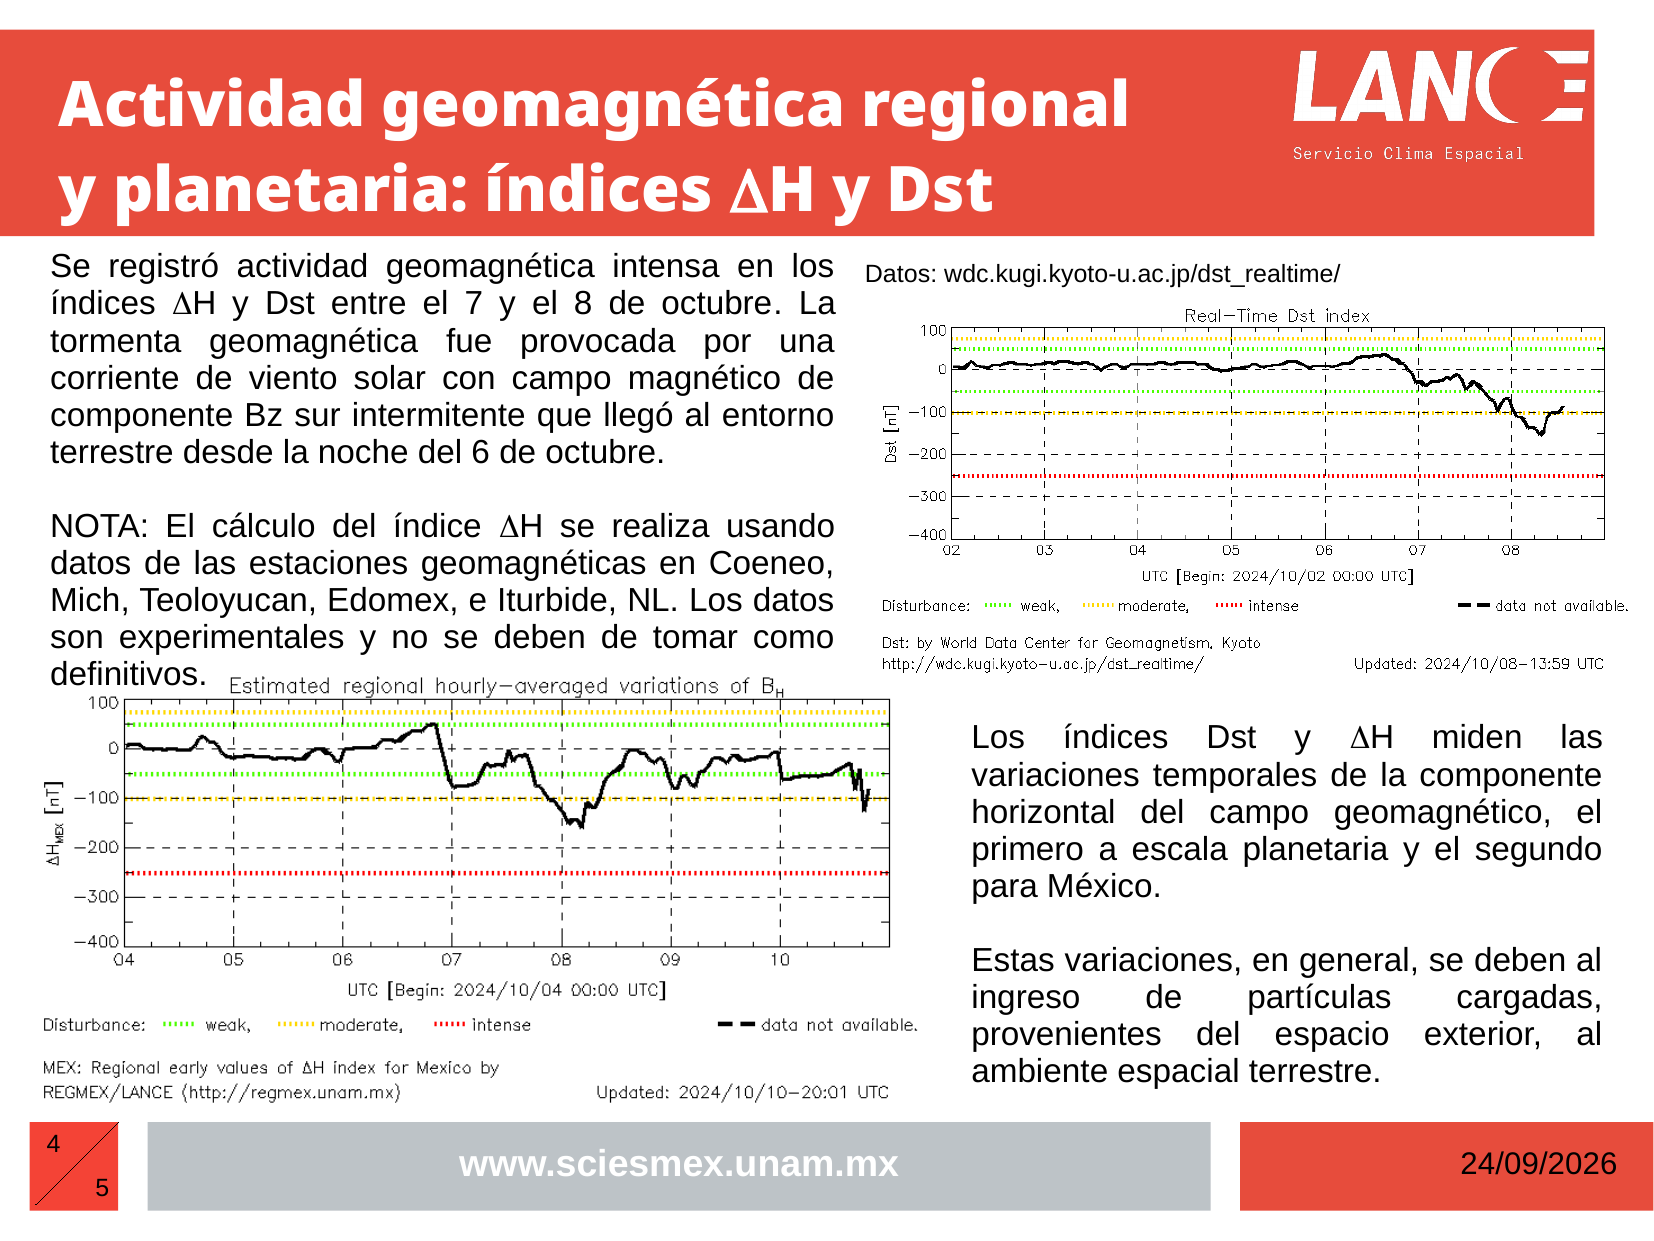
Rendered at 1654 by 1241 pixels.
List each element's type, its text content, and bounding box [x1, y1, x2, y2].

text_box Los índices Dst y DH miden las variaciones temporales de la componente horizontal del campo geomagnético, el primero a escala planetaria y el segundo para México. Estas variaciones, en general, se deben al ingreso de partículas cargadas, provenientes del espacio exterior, al ambiente espacial terrestre. [956, 711, 1619, 1097]
title Actividad geomagnética regional y planetaria: índices DH y Dst [59, 59, 1312, 207]
text_box Datos: wdc.kugi.kyoto-u.ac.jp/dst_realtime/ [851, 252, 1371, 296]
text_box Se registró actividad geomagnética intensa en los índices DH y Dst entre el 7 y el 8 de octubre. La tormenta geomagnética fue provocada por una corriente de viento solar con campo magnético de componente Bz sur intermitente que llegó al entorno terrestre desde la noche del 6 de octubre. NOTA: El cálculo del índice DH se realiza usando datos de las estaciones geomagnéticas en Coeneo, Mich, Teoloyucan, Edomex, e Iturbide, NL. Los datos son experimentales y no se deben de tomar como definitivos. [35, 240, 851, 768]
text_box 10/10/2024 [1424, 1122, 1654, 1205]
picture [1293, 47, 1589, 162]
text_box <número> [31, 1122, 176, 1170]
picture [34, 289, 1642, 1105]
text_box www.sciesmex.unam.mx [153, 1122, 1205, 1205]
text_box 5 [35, 1151, 125, 1209]
